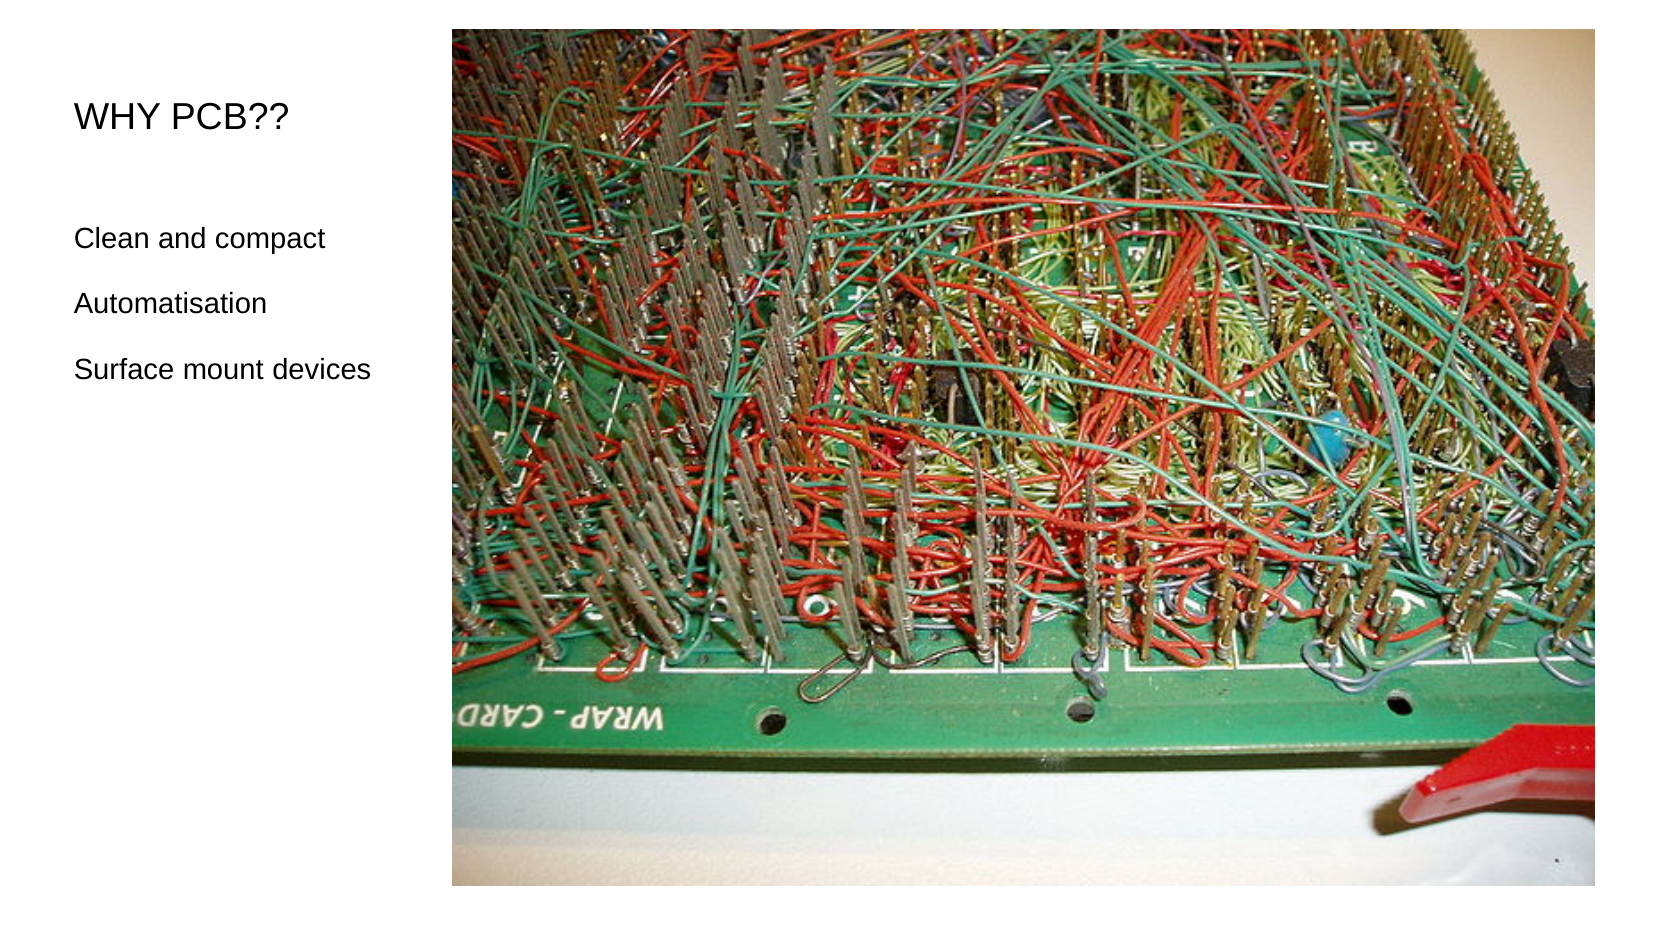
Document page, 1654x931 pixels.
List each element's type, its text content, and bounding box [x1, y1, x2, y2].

picture [452, 29, 1595, 886]
text_box WHY PCB?? Clean and compact Automatisation Surface mount devices [59, 88, 414, 394]
